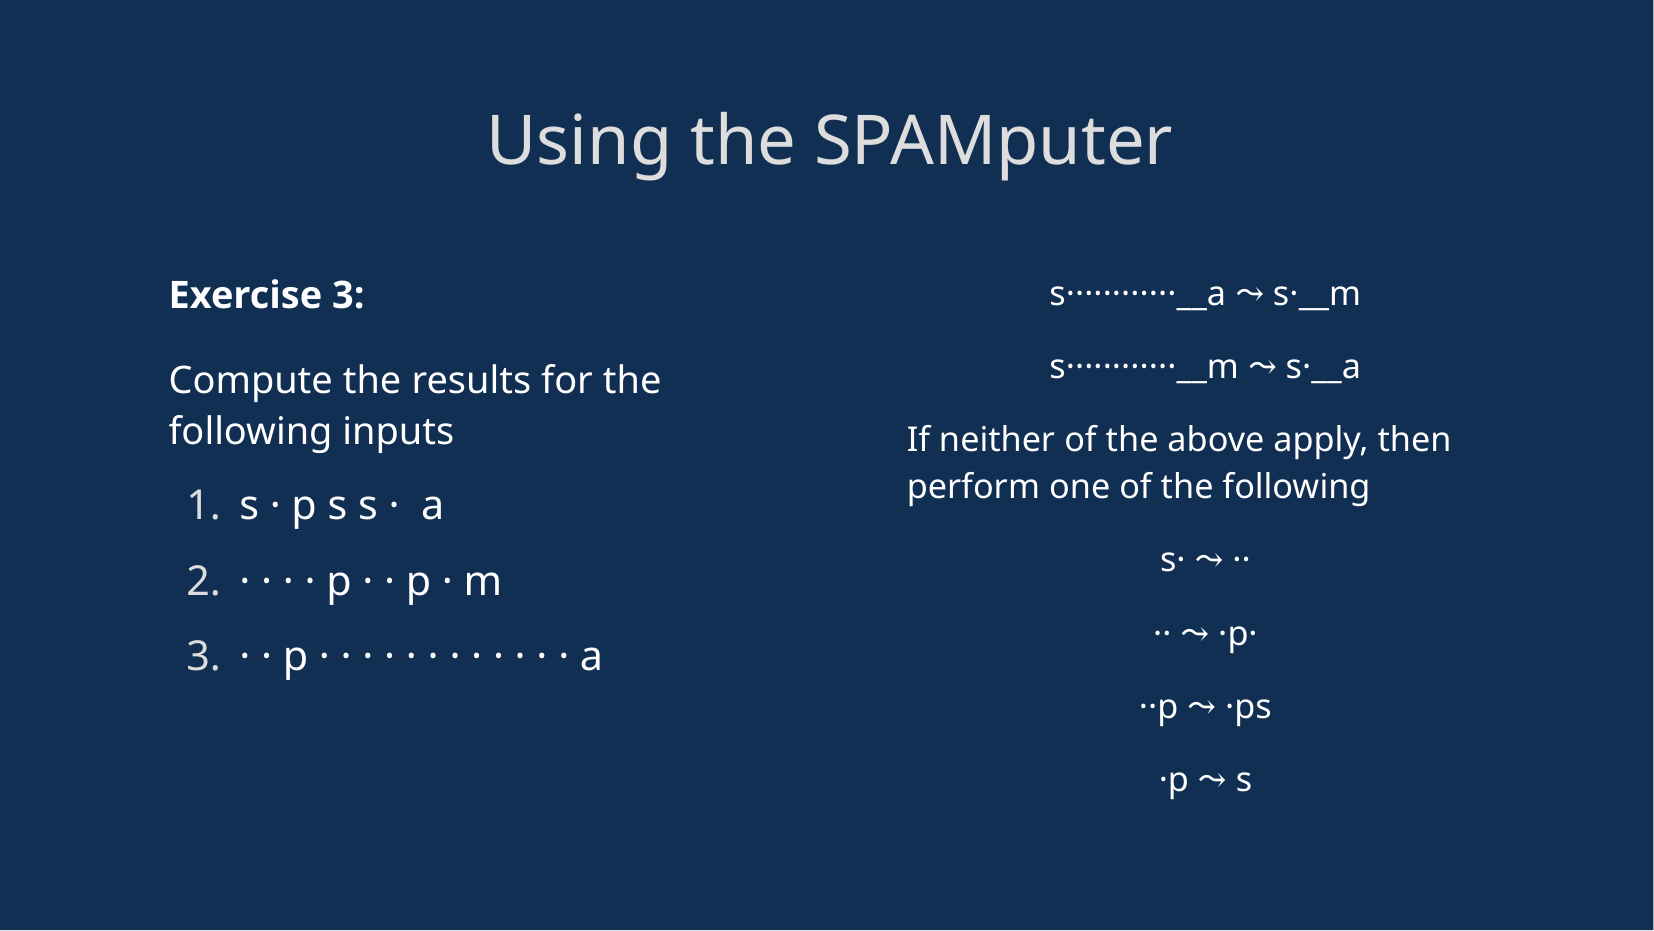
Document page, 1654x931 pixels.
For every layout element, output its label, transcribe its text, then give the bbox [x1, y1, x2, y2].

list s············__a ⤳ s·__m s············__m ⤳ s·__a If neither of the above apply, then perform one of the following s· ⤳ ·· ·· ⤳ ·p· ··p ⤳ ·ps ·p ⤳ s [848, 268, 1563, 806]
title Using the SPAMputer [97, 56, 1563, 220]
list Exercise 3: Compute the results for the following inputs s · p s s · a · · · · p · · p · m · · p · · · · · · · · · · · · a [97, 268, 813, 806]
